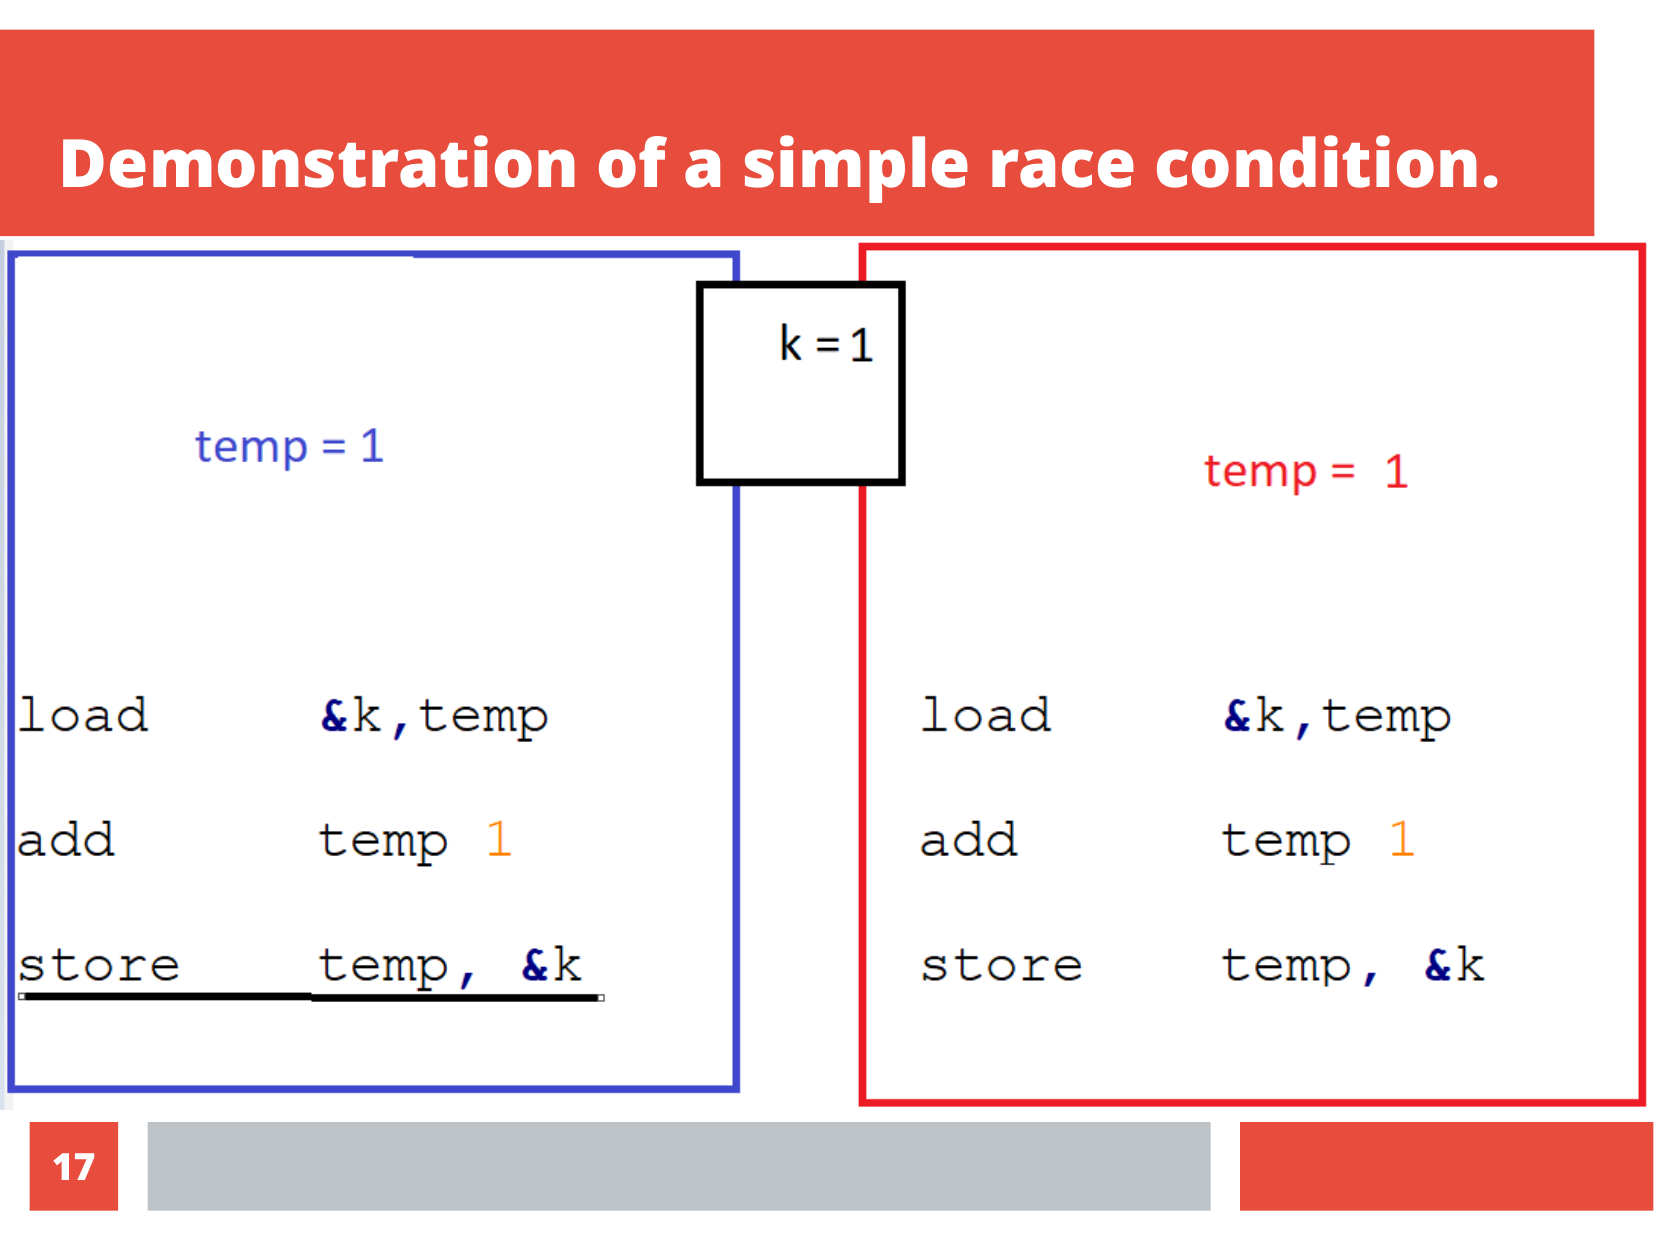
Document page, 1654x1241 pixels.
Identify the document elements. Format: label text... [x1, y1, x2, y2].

title Demonstration of a simple race condition. [59, 59, 1595, 207]
picture [0, 240, 1654, 1111]
